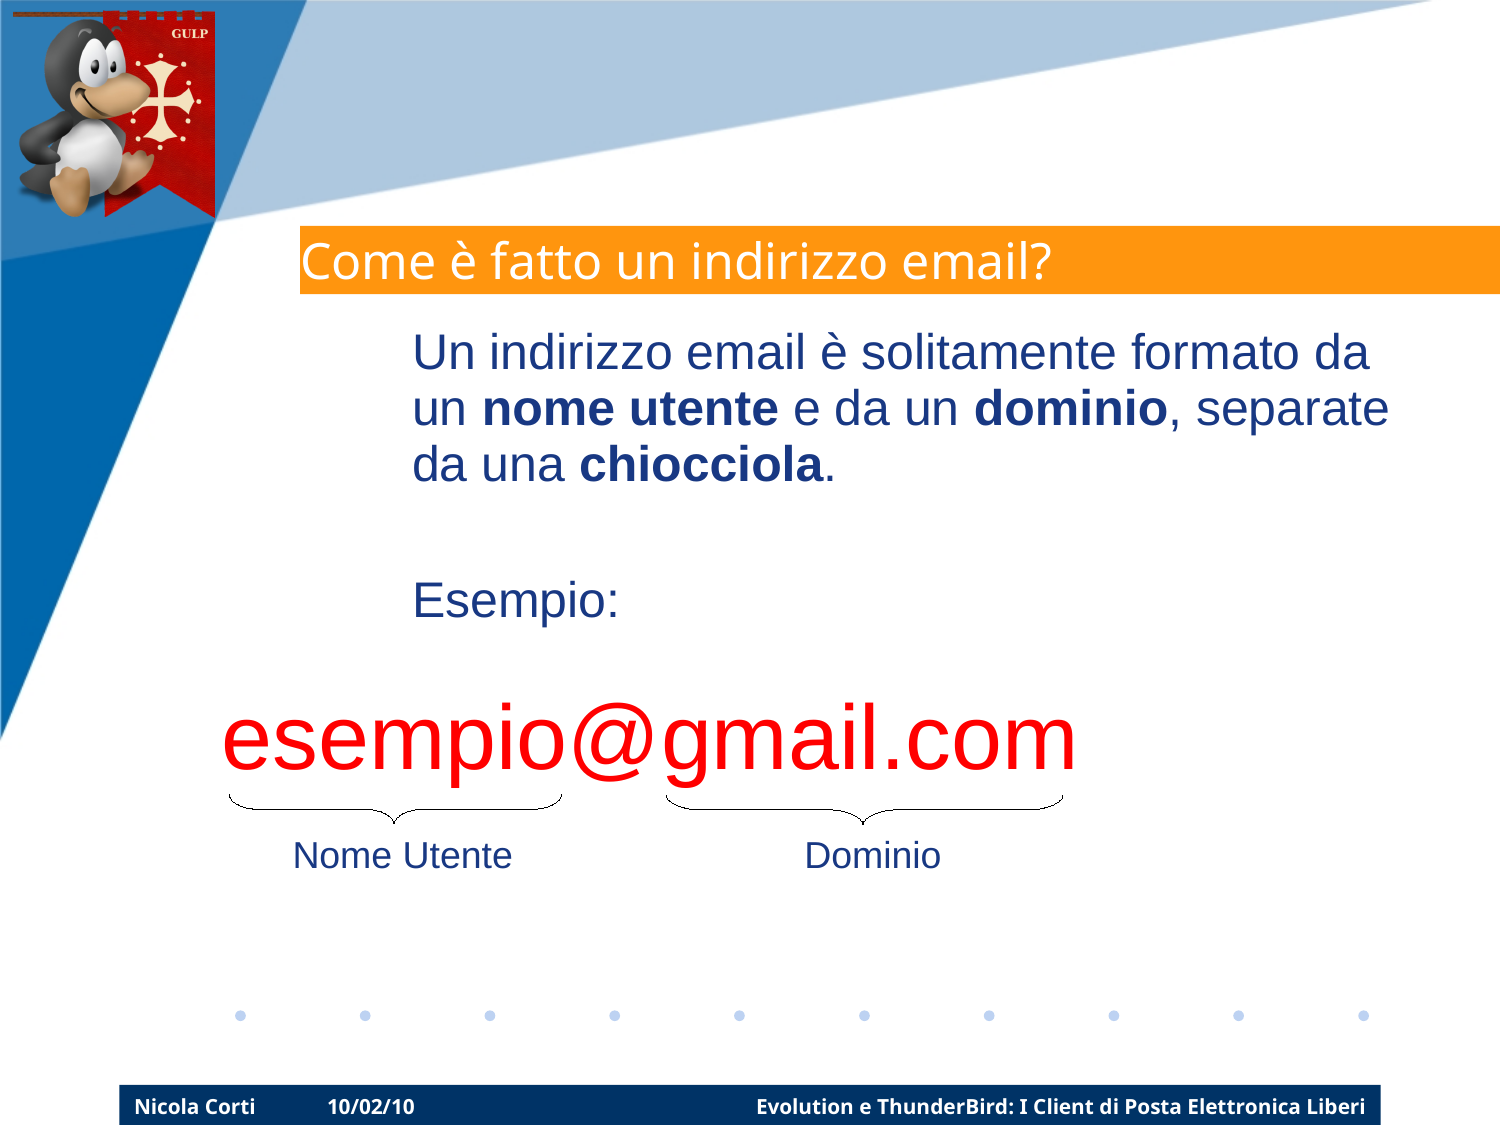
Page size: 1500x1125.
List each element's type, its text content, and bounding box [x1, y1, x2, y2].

text_box Dominio [789, 826, 967, 884]
title Come è fatto un indirizzo email? [300, 229, 1500, 291]
picture [0, 0, 1500, 842]
text_box esempio@gmail.com [206, 679, 1300, 797]
text_box Nome Utente [277, 826, 544, 884]
list Un indirizzo email è solitamente formato da un nome utente e da un dominio, separate da una chiocciola. Esempio: [299, 324, 1418, 650]
